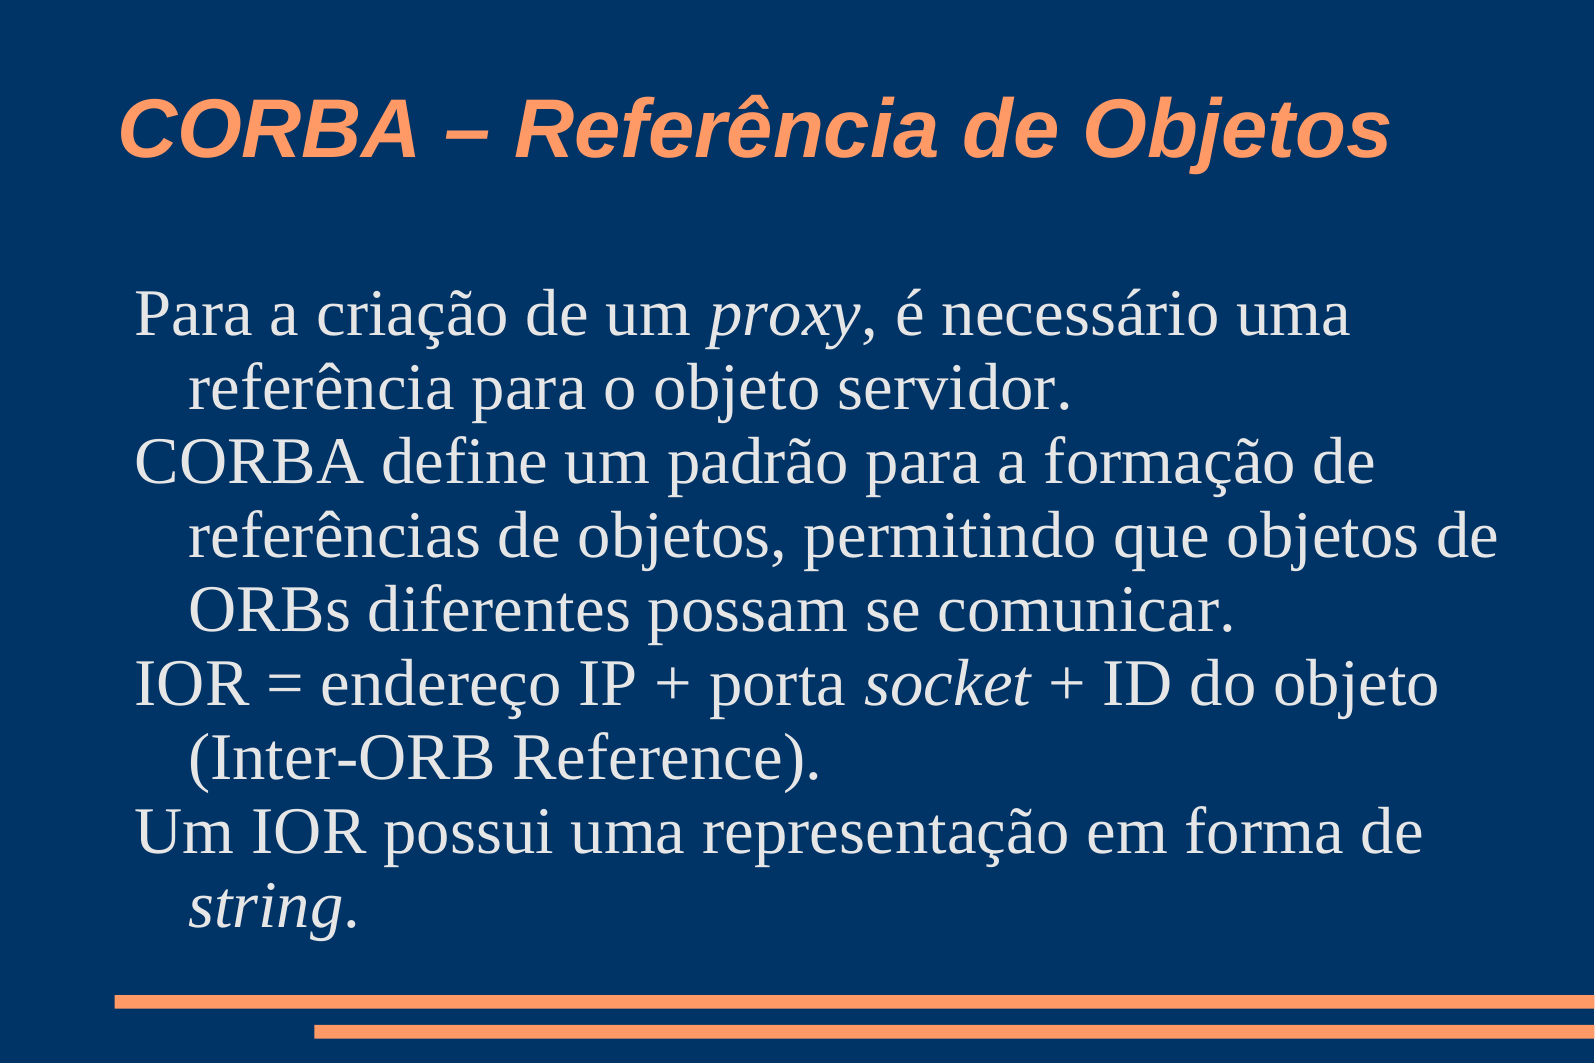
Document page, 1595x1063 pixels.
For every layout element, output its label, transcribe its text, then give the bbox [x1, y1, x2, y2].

title CORBA – Referência de Objetos [117, 39, 1479, 218]
list Para a criação de um proxy, é necessário uma referência para o objeto servidor. CORBA define um padrão para a formação de referências de objetos, permitindo que objetos de ORBs diferentes possam se comunicar. IOR = endereço IP + porta socket + ID do objeto (Inter-ORB Reference). Um IOR possui uma representação em forma de string. [117, 276, 1505, 971]
